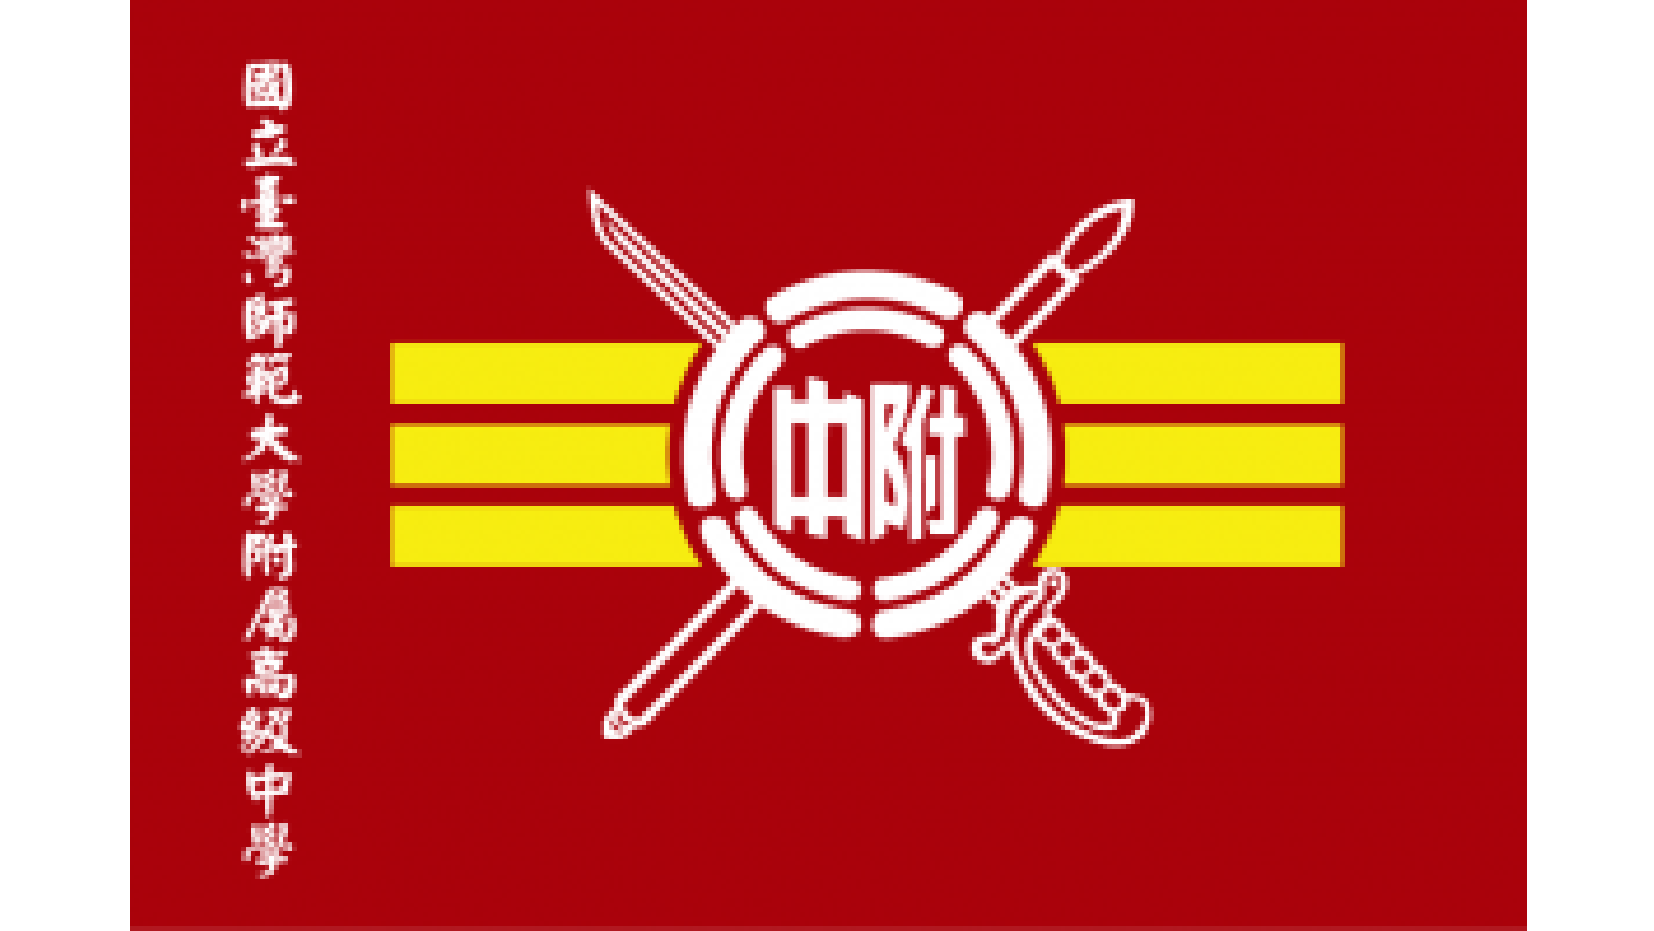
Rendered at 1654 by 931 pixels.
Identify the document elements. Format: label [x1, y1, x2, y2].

picture [130, 0, 1527, 931]
